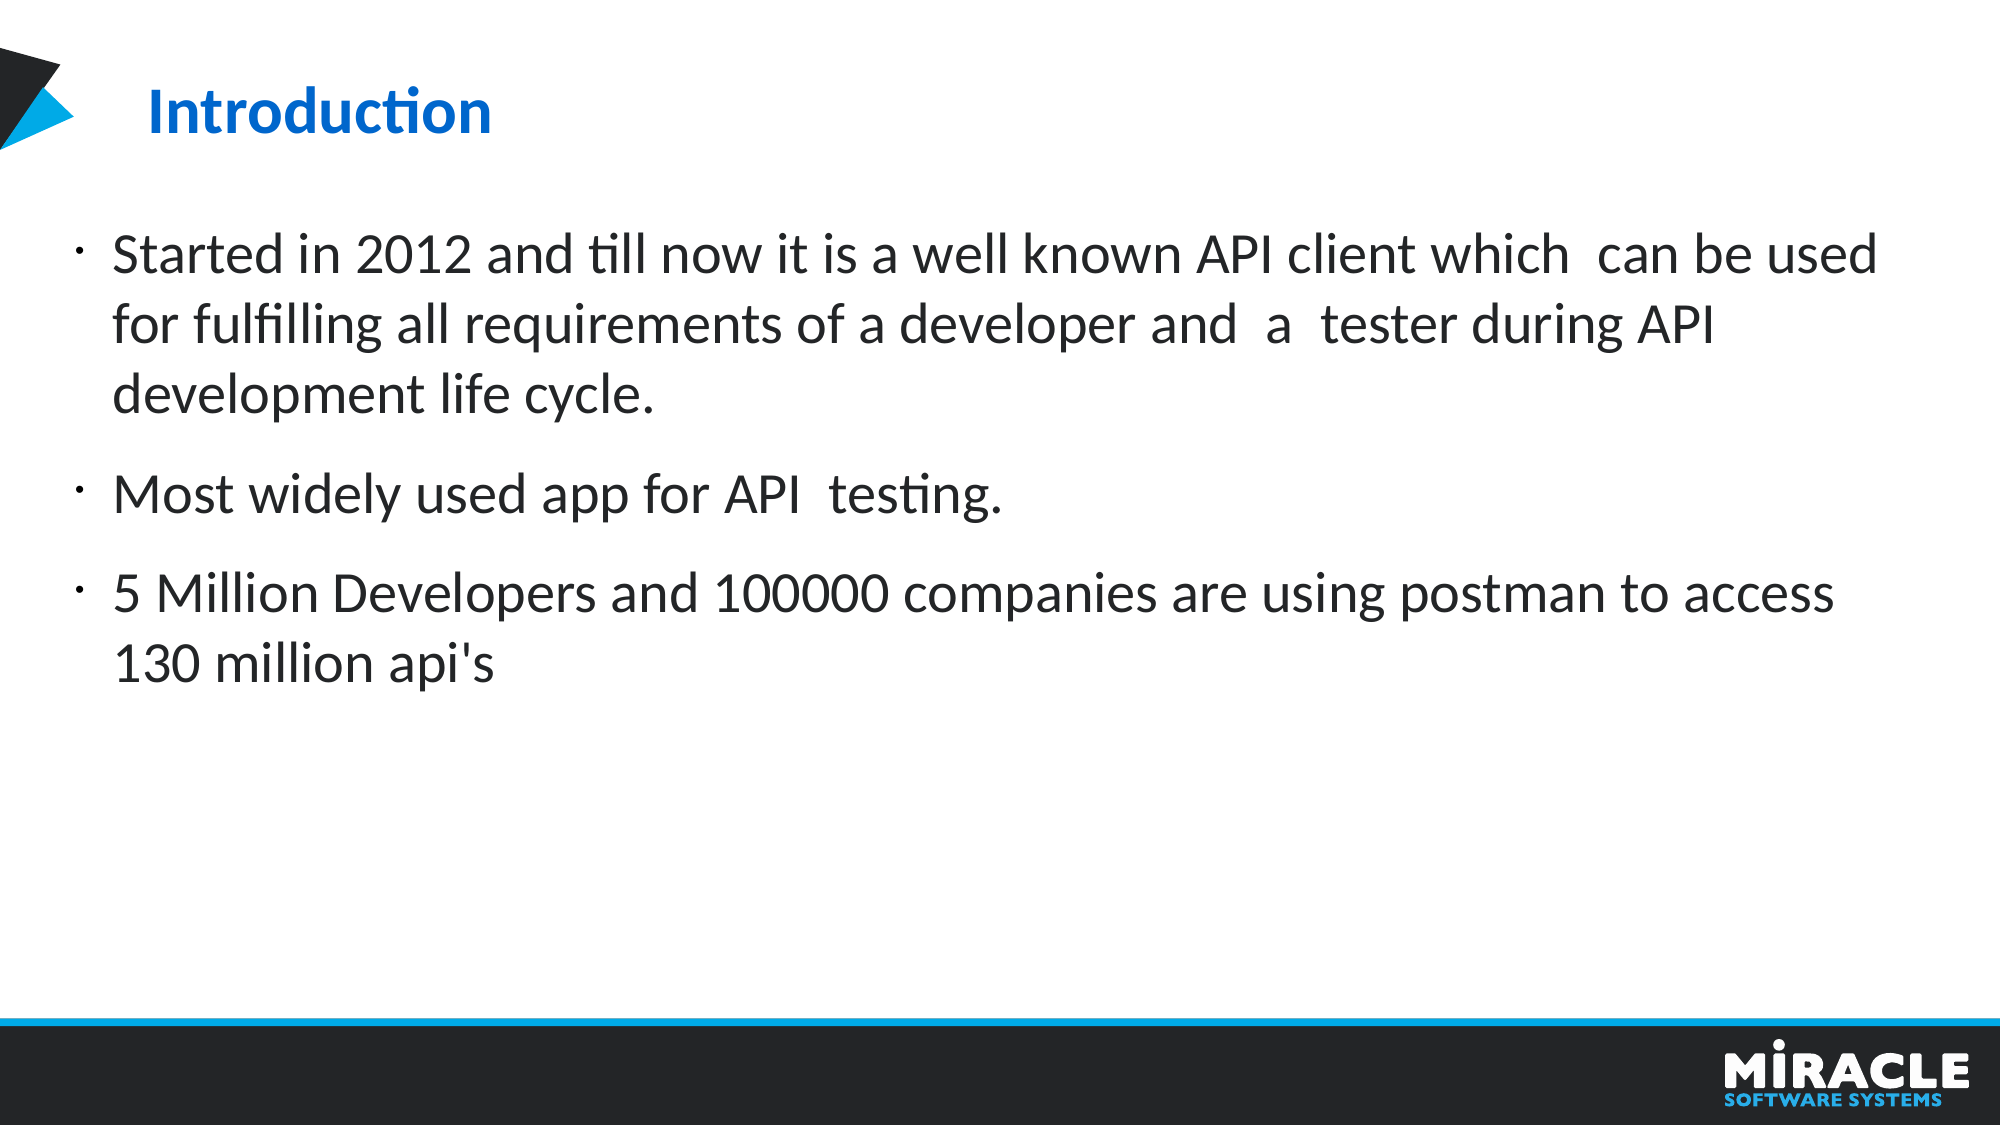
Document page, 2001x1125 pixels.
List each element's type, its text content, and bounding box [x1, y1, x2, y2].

list Started in 2012 and till now it is a well known API client which can be used for fulfilling all requirements of a developer and a tester during API development life cycle. Most widely used app for API testing. 5 Million Developers and 100000 companies are using postman to access 130 million api's [60, 208, 1913, 932]
list Introduction [95, 59, 1913, 201]
